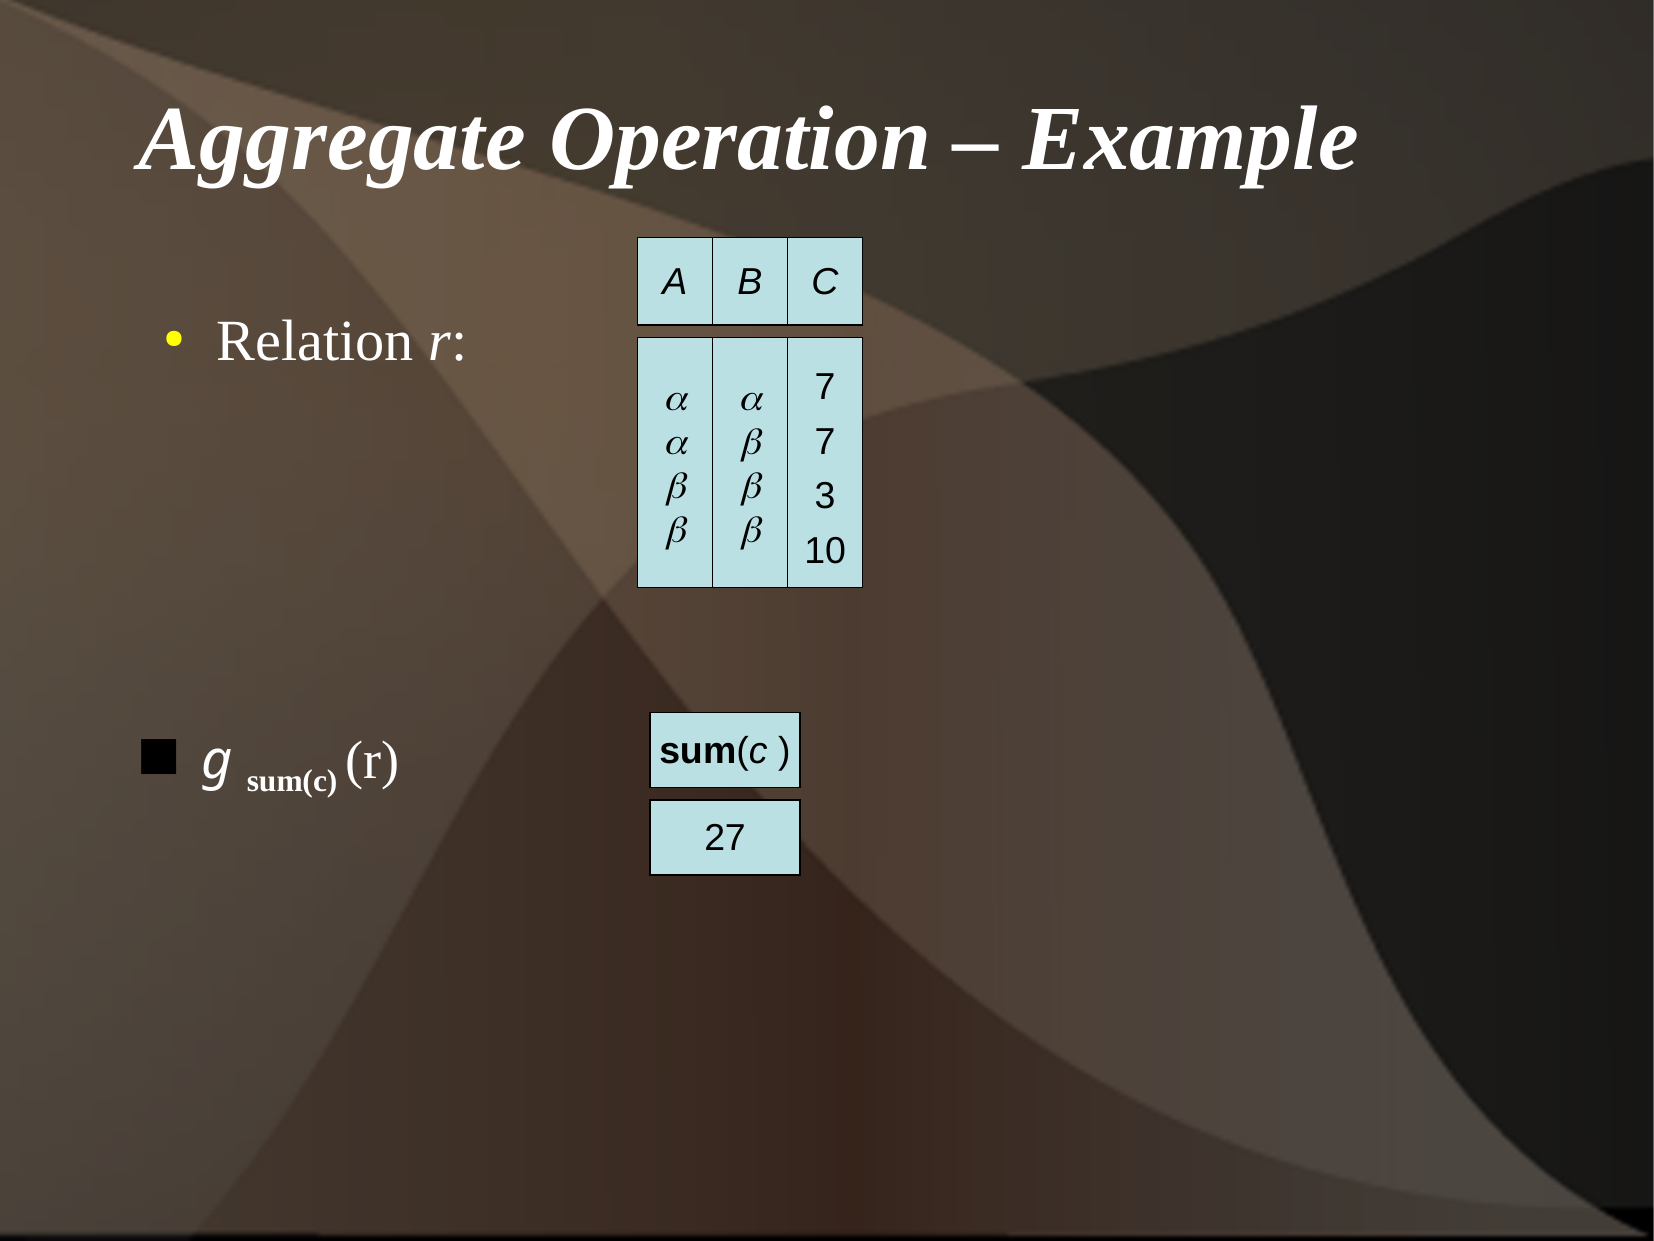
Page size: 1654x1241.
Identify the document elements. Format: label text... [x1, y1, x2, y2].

text_box A [637, 237, 712, 325]
text_box 7 7 3 10 [787, 337, 863, 588]
text_box 27 [650, 800, 801, 876]
text_box sum(c ) [650, 712, 801, 788]
text_box     [712, 337, 787, 588]
picture [0, 0, 1654, 1241]
title Aggregate Operation – Example [75, 45, 1426, 233]
text_box C [787, 237, 863, 325]
text_box B [712, 237, 787, 325]
text_box g sum(c) (r) [130, 712, 462, 804]
text_box     [637, 337, 712, 588]
list Relation r: [130, 306, 526, 402]
